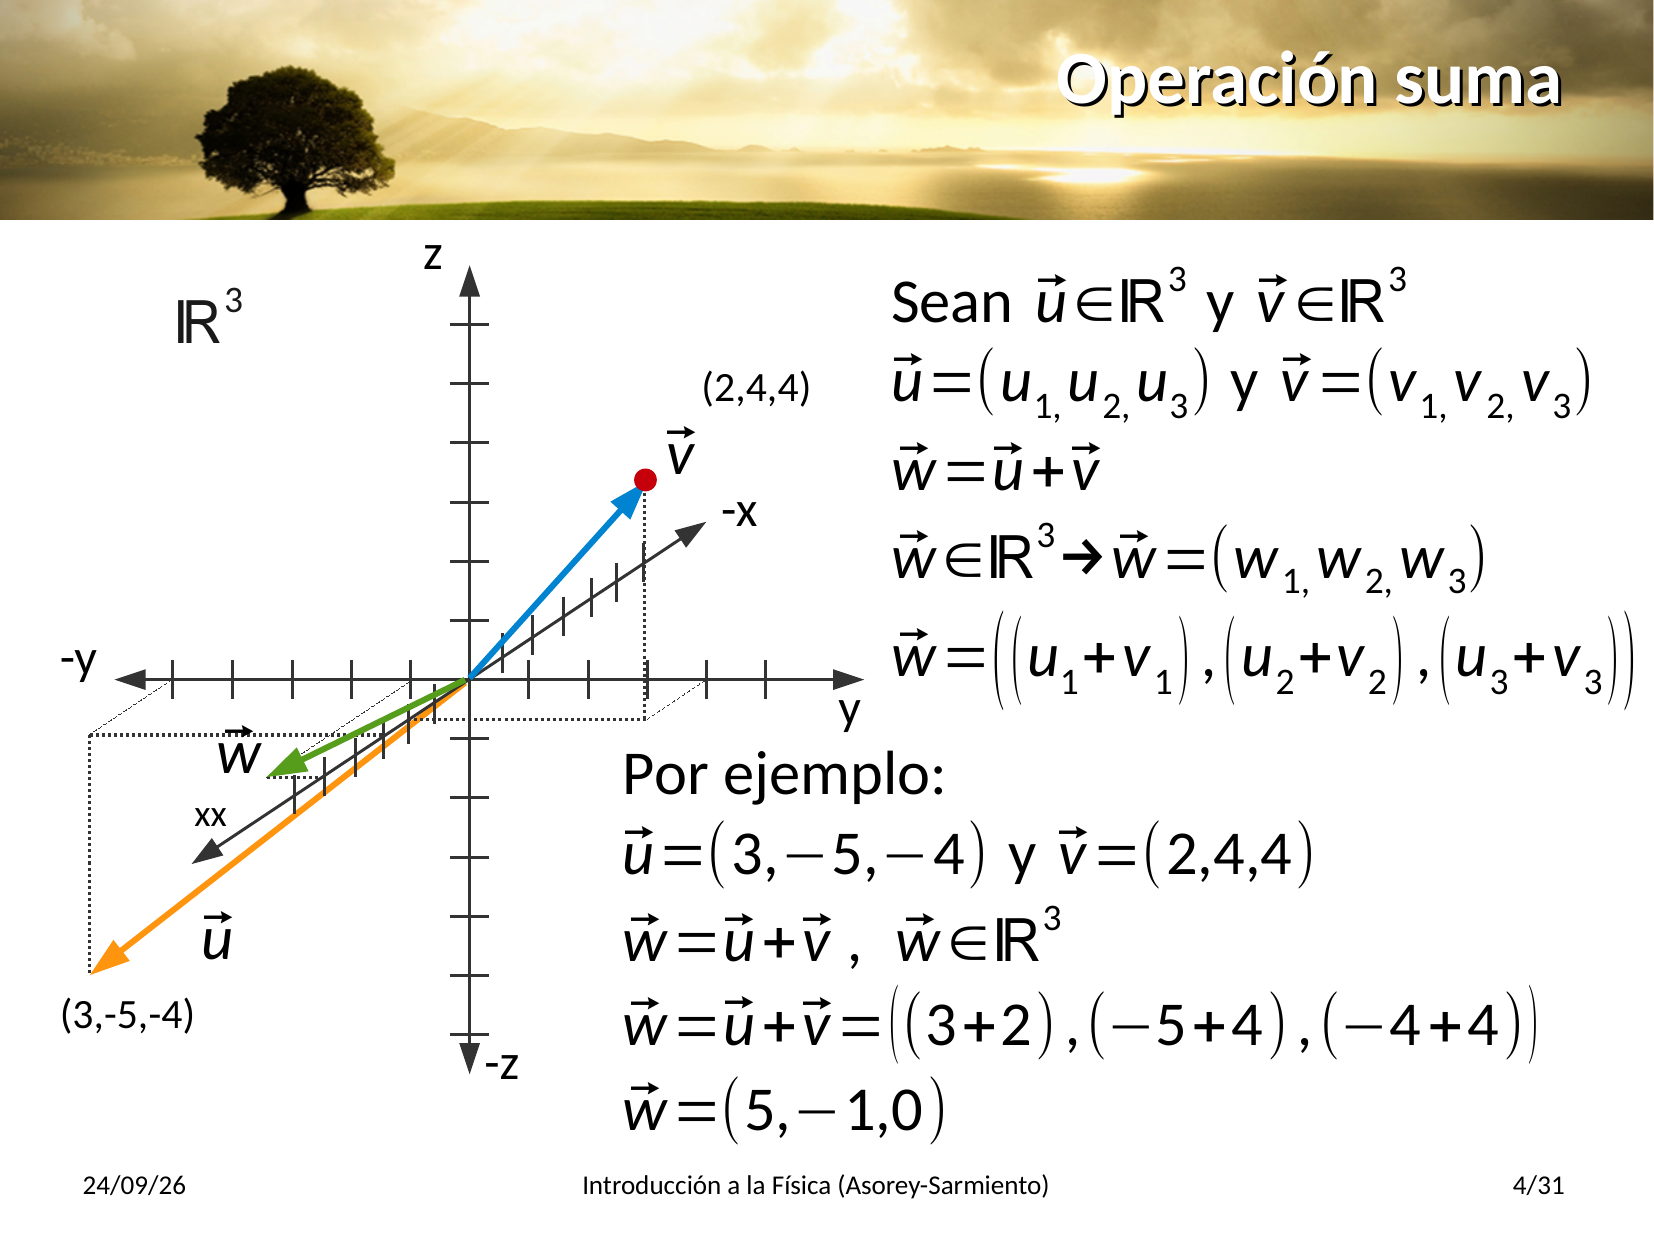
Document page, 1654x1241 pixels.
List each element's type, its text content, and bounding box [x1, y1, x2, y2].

text_box (2,4,4) [686, 363, 845, 434]
text_box [635, 470, 656, 490]
text_box (3,-5,-4) [45, 990, 241, 1060]
chart [195, 900, 242, 977]
chart [210, 714, 270, 791]
chart [658, 415, 706, 492]
text_box -x [706, 481, 782, 562]
text_box y [823, 679, 886, 735]
chart [169, 276, 249, 356]
text_box -z [469, 1034, 544, 1115]
text_box -y [45, 630, 122, 710]
text_box z [408, 225, 467, 305]
title Operación suma [75, 19, 1564, 151]
picture [0, 0, 1654, 220]
chart [616, 735, 1546, 1148]
chart [885, 255, 1644, 715]
text_box xx [179, 790, 242, 871]
